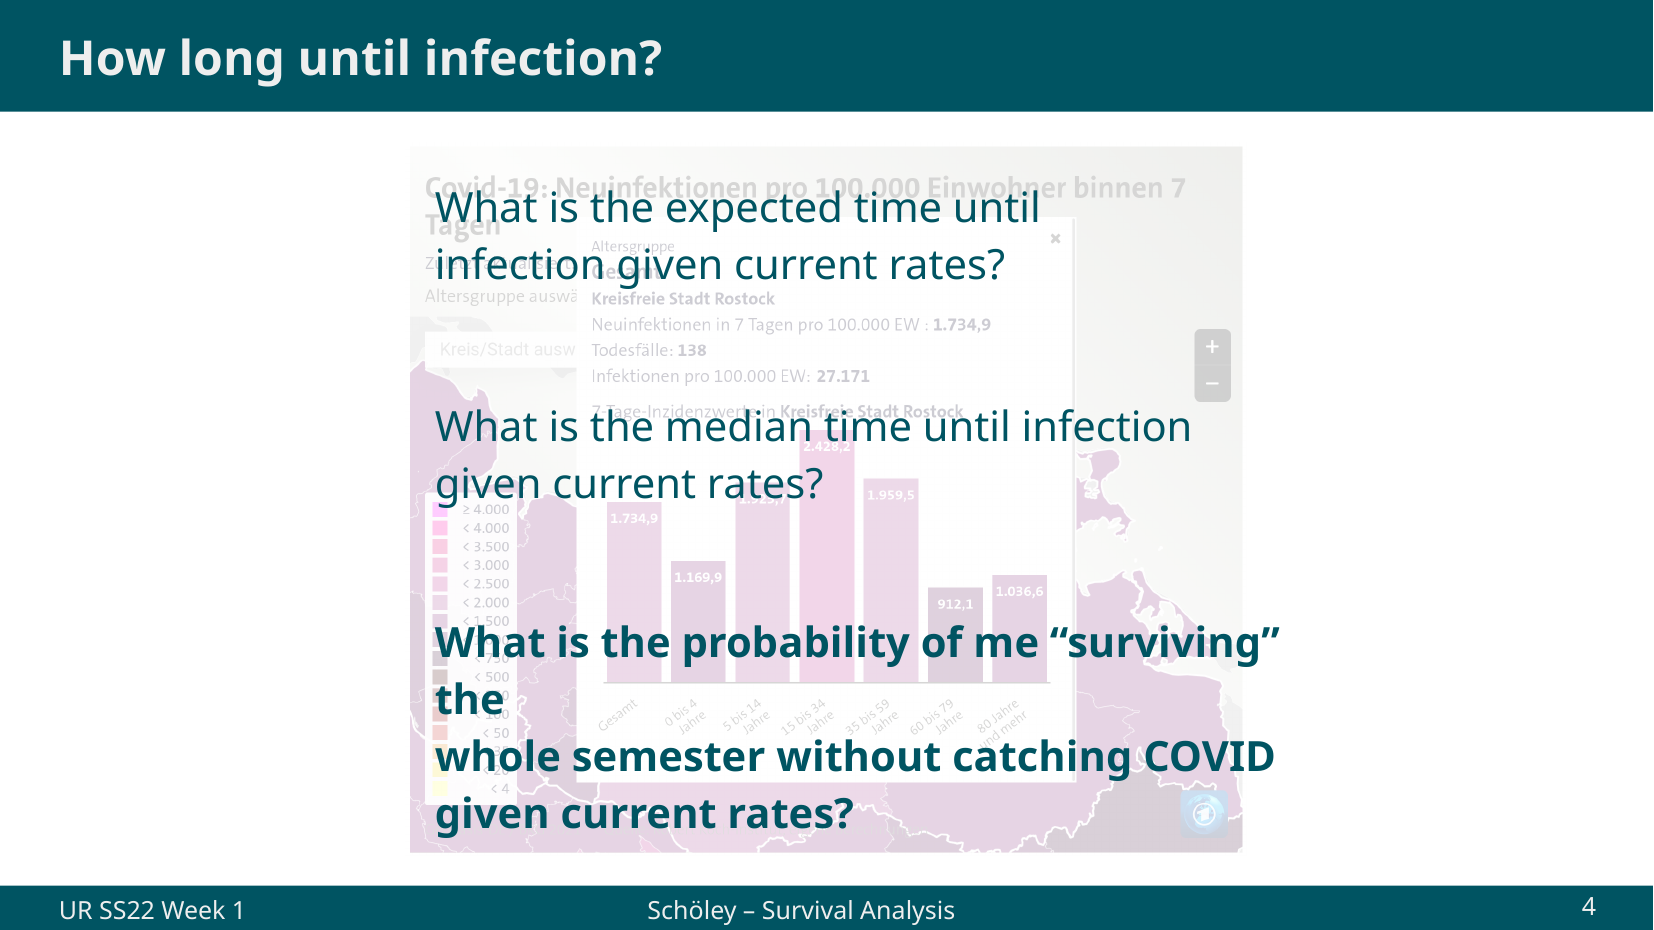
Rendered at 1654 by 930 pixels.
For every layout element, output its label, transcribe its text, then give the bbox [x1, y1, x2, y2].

text_box What is the median time until infection given current rates? [420, 389, 1231, 503]
text_box [390, 129, 1261, 870]
text_box What is the probability of me “surviving” the whole semester without catching COVID given current rates? [420, 605, 1304, 768]
text_box What is the expected time until infection given current rates? [420, 170, 1231, 284]
title How long until infection? [58, 0, 1594, 117]
